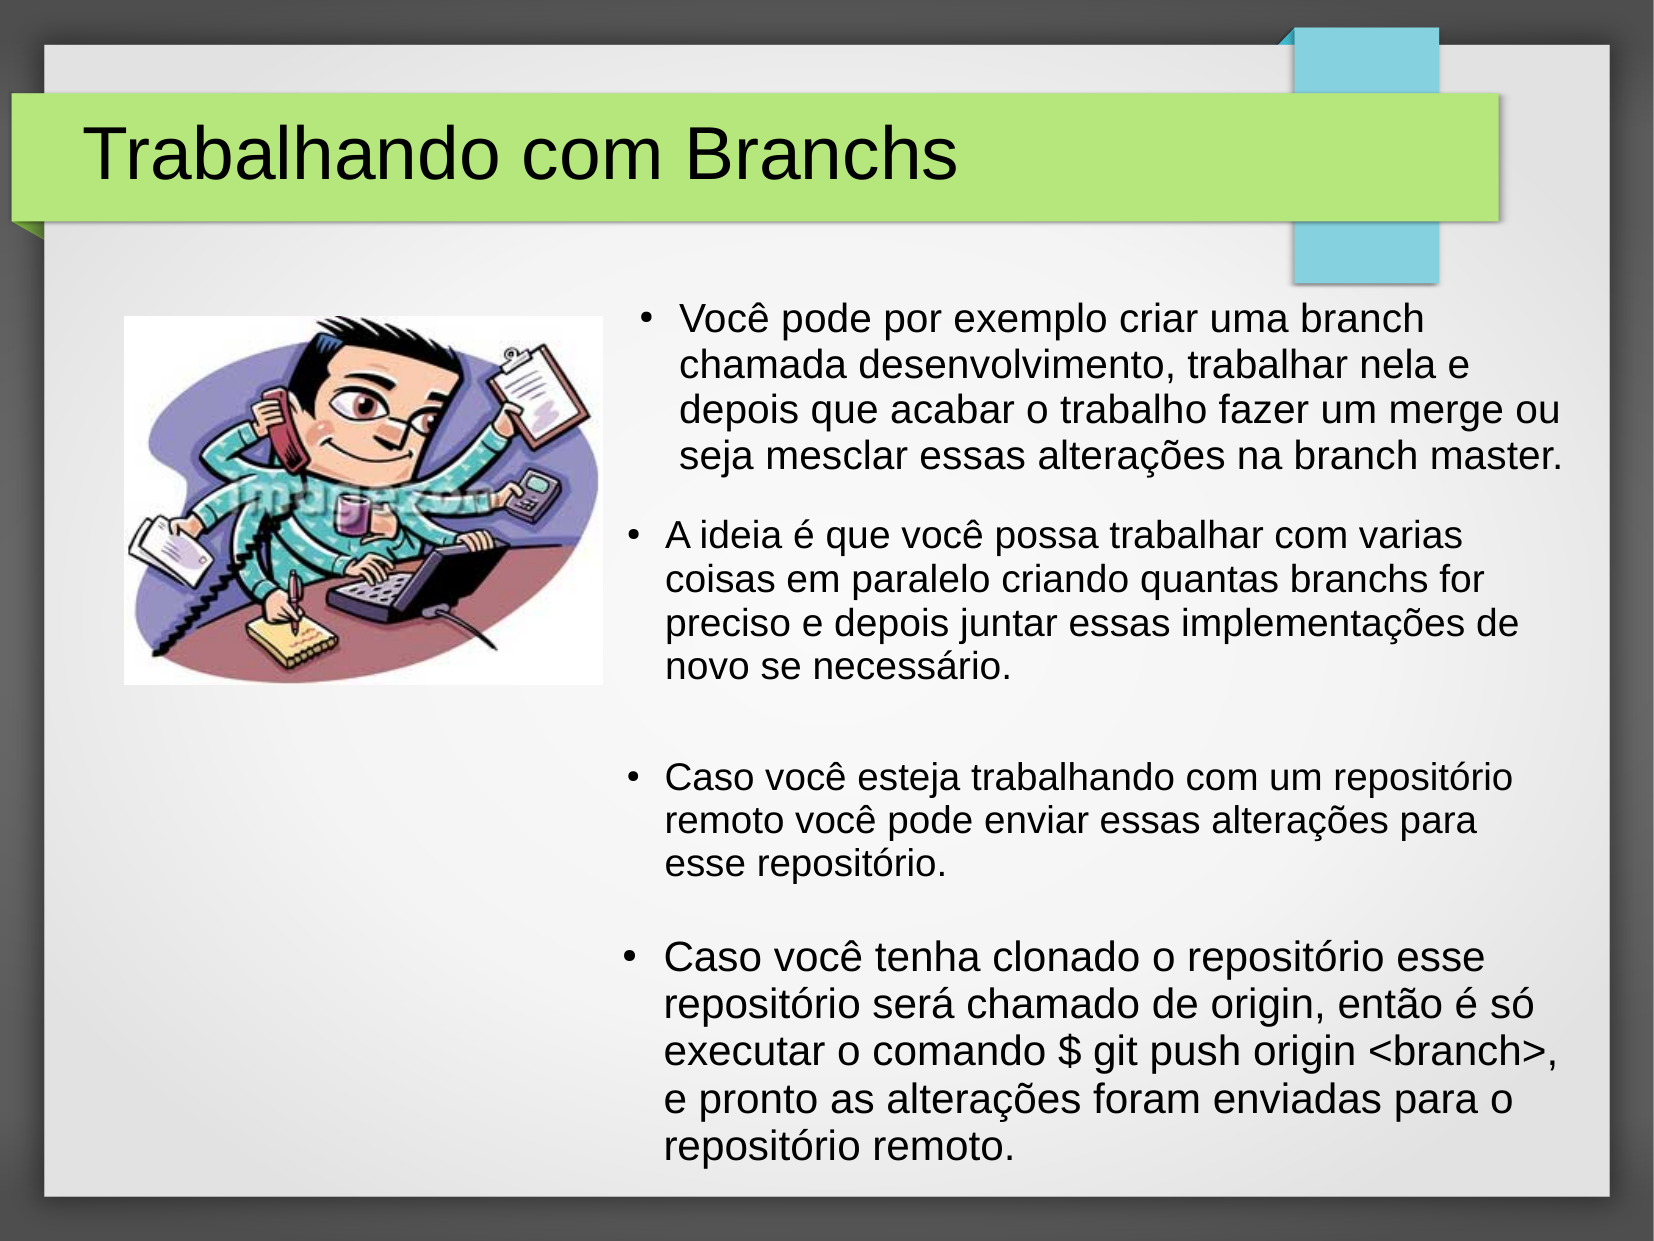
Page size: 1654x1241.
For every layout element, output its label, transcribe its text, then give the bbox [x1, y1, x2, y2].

list A ideia é que você possa trabalhar com varias coisas em paralelo criando quantas branchs for preciso e depois juntar essas implementações de novo se necessário. [614, 513, 1548, 691]
title Trabalhando com Branchs [82, 94, 1264, 213]
picture [0, 0, 1654, 1241]
list Você pode por exemplo criar uma branch chamada desenvolvimento, trabalhar nela e depois que acabar o trabalho fazer um merge ou seja mesclar essas alterações na branch master. [625, 295, 1571, 485]
list Caso você tenha clonado o repositório esse repositório será chamado de origin, então é só executar o comando $ git push origin <branch>, e pronto as alterações foram enviadas para o repositório remoto. [608, 933, 1577, 1176]
list Caso você esteja trabalhando com um repositório remoto você pode enviar essas alterações para esse repositório. [614, 755, 1560, 886]
